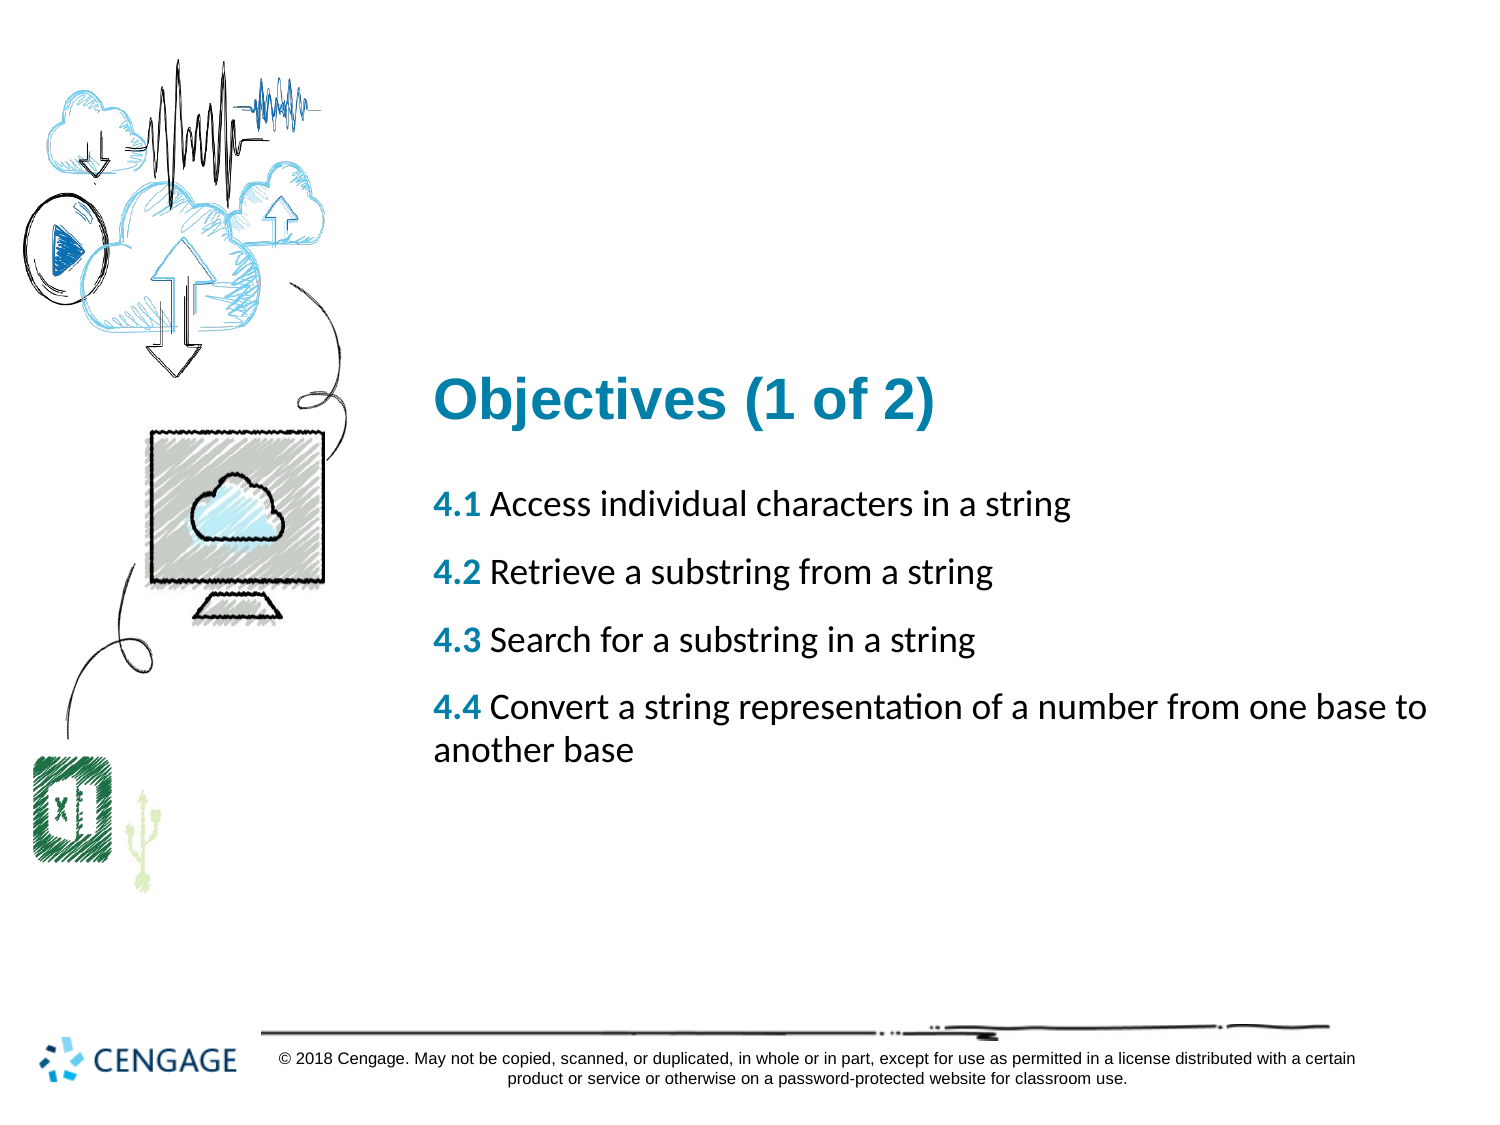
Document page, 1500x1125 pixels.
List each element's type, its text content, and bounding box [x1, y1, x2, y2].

picture [23, 743, 163, 895]
title Objectives (1 of 2) [433, 361, 1446, 432]
footer © 2018 Cengage. May not be copied, scanned, or duplicated, in whole or in part, except for use as permitted in a license distributed with a certain product or service or otherwise on a password-protected website for classroom use. [262, 1047, 1375, 1088]
list 4.1 Access individual characters in a string 4.2 Retrieve a substring from a string 4.3 Search for a substring in a string 4.4 Convert a string representation of a number from one base to another base [433, 482, 1446, 799]
picture [19, 1023, 249, 1095]
picture [13, 59, 401, 739]
picture [261, 1024, 1331, 1041]
